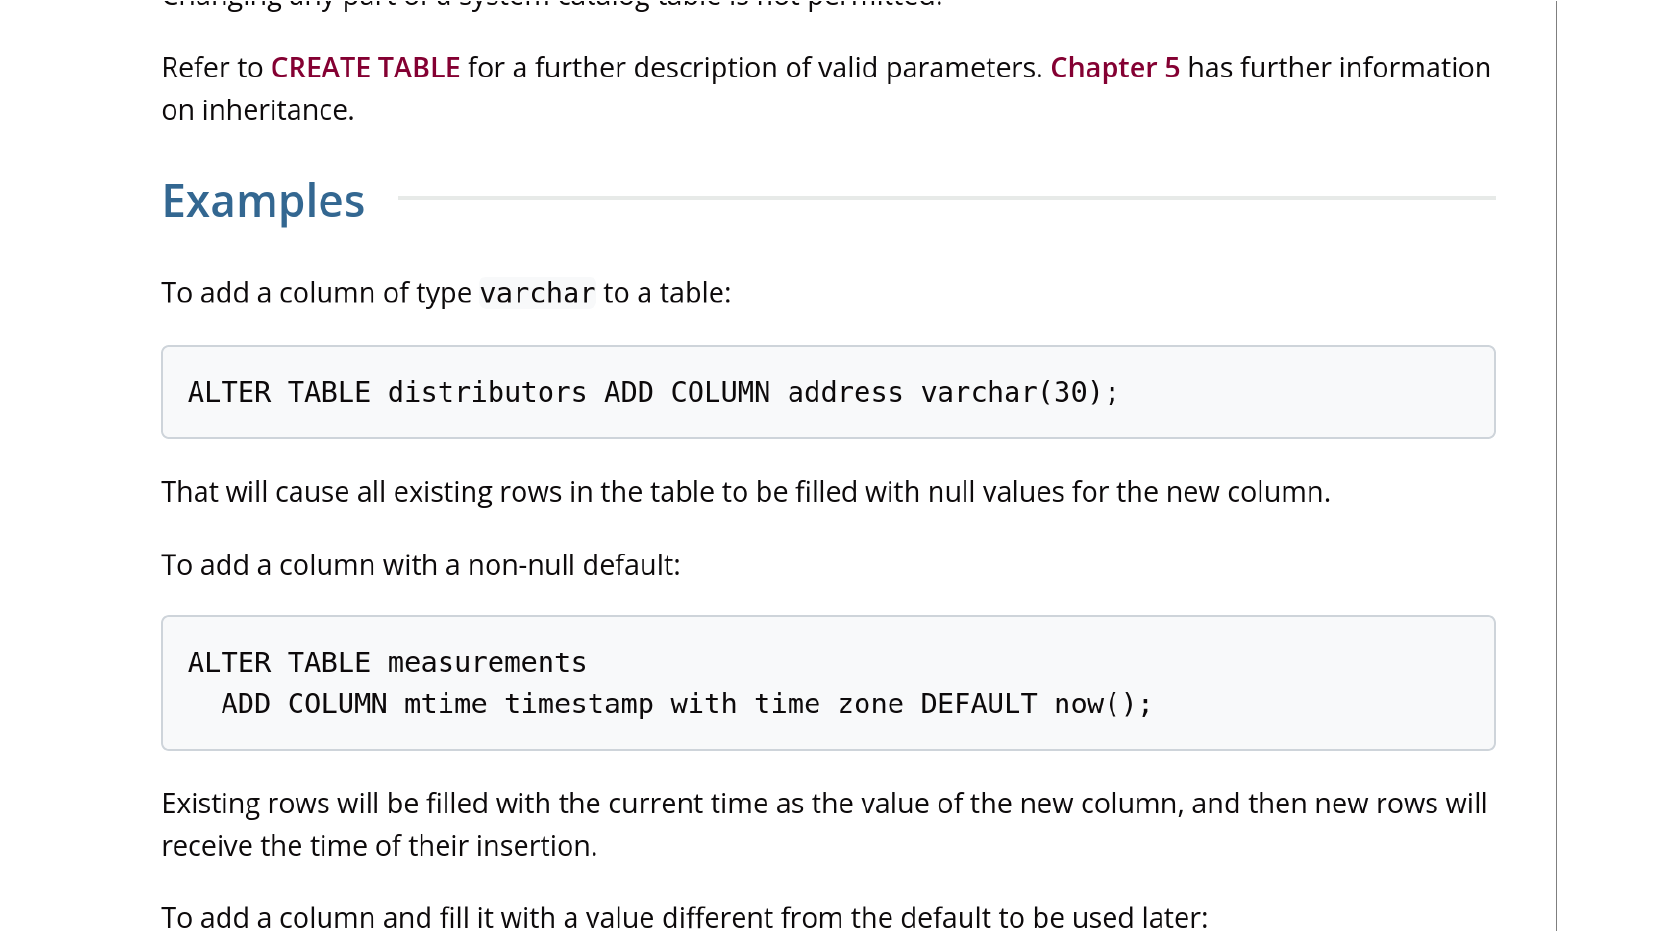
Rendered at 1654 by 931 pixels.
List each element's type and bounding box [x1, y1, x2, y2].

picture [100, 1, 1557, 931]
